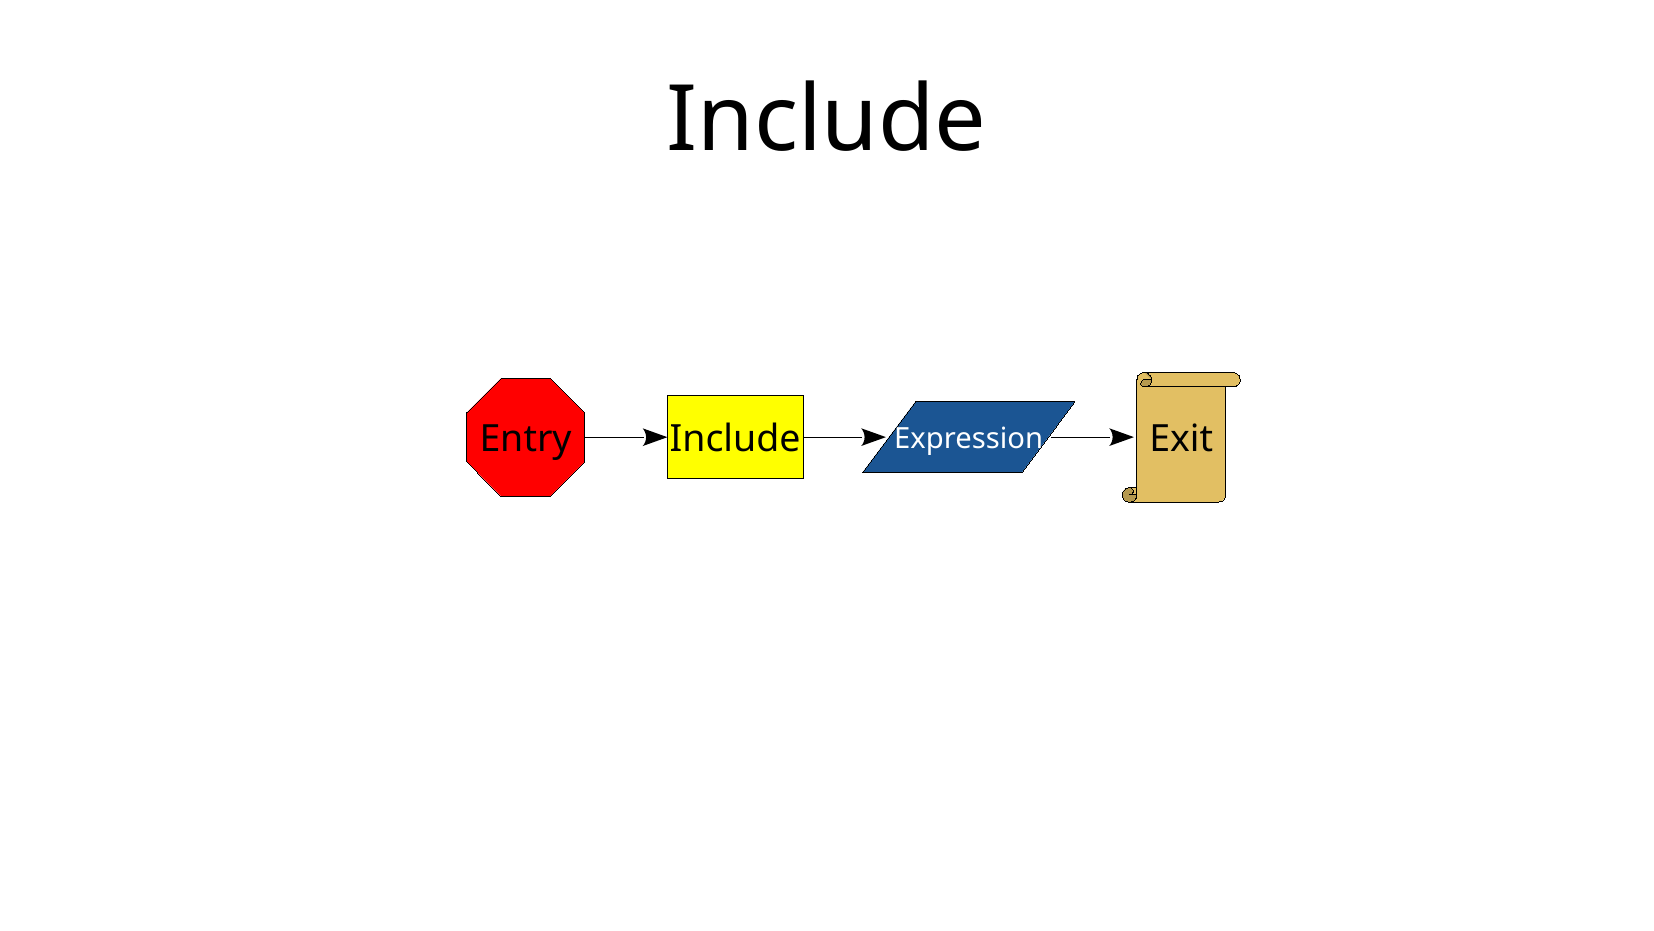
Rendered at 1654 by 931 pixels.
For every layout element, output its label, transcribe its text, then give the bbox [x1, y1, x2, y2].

text_box Exit [1131, 372, 1226, 503]
text_box Include [667, 395, 804, 479]
title Include [82, 37, 1571, 193]
text_box Expression [862, 401, 1075, 473]
text_box Entry [466, 378, 585, 497]
text_box Exit [1148, 372, 1241, 387]
